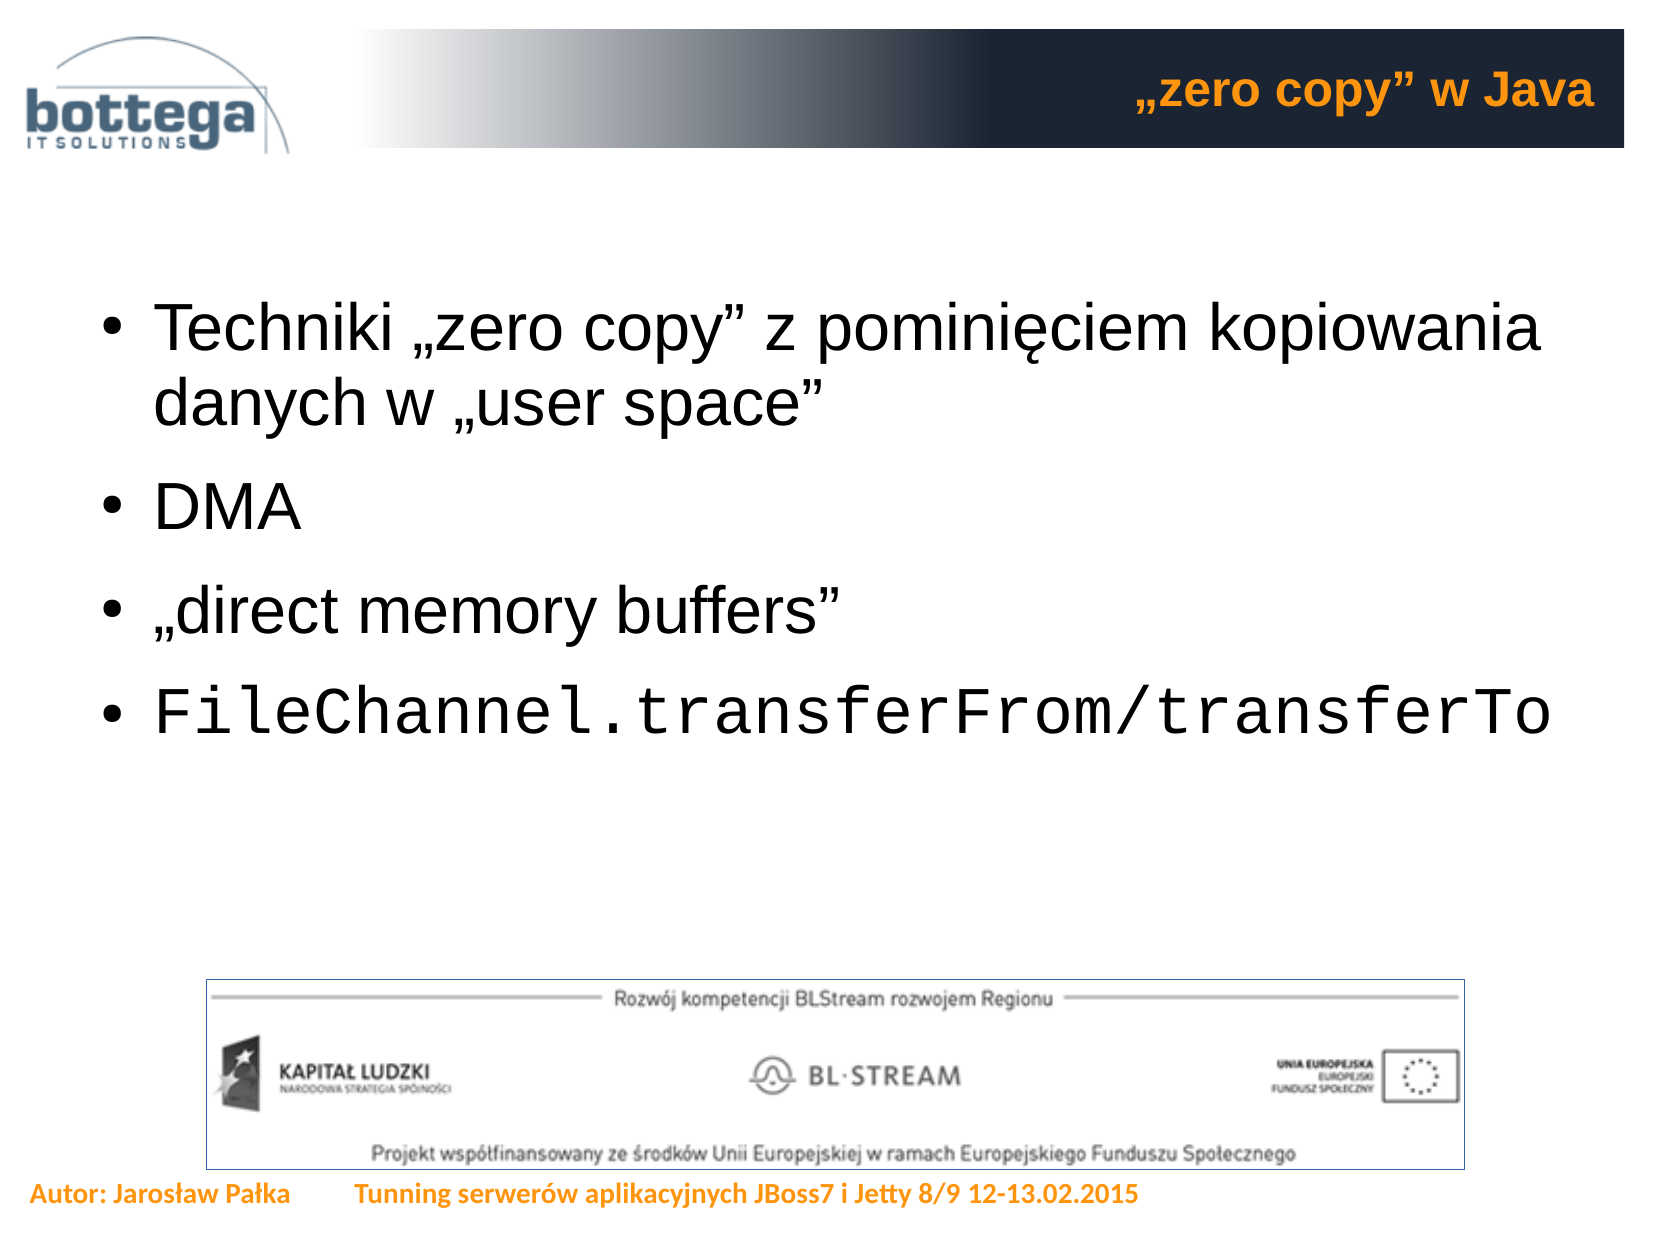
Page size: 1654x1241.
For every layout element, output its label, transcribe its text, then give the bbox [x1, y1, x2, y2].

list Techniki „zero copy” z pominięciem kopiowania danych w „user space” DMA „direct memory buffers” FileChannel.transferFrom/transferTo [82, 290, 1571, 1109]
picture [17, 29, 296, 160]
title „zero copy” w Java [354, 29, 1625, 148]
picture [207, 1109, 1464, 1169]
